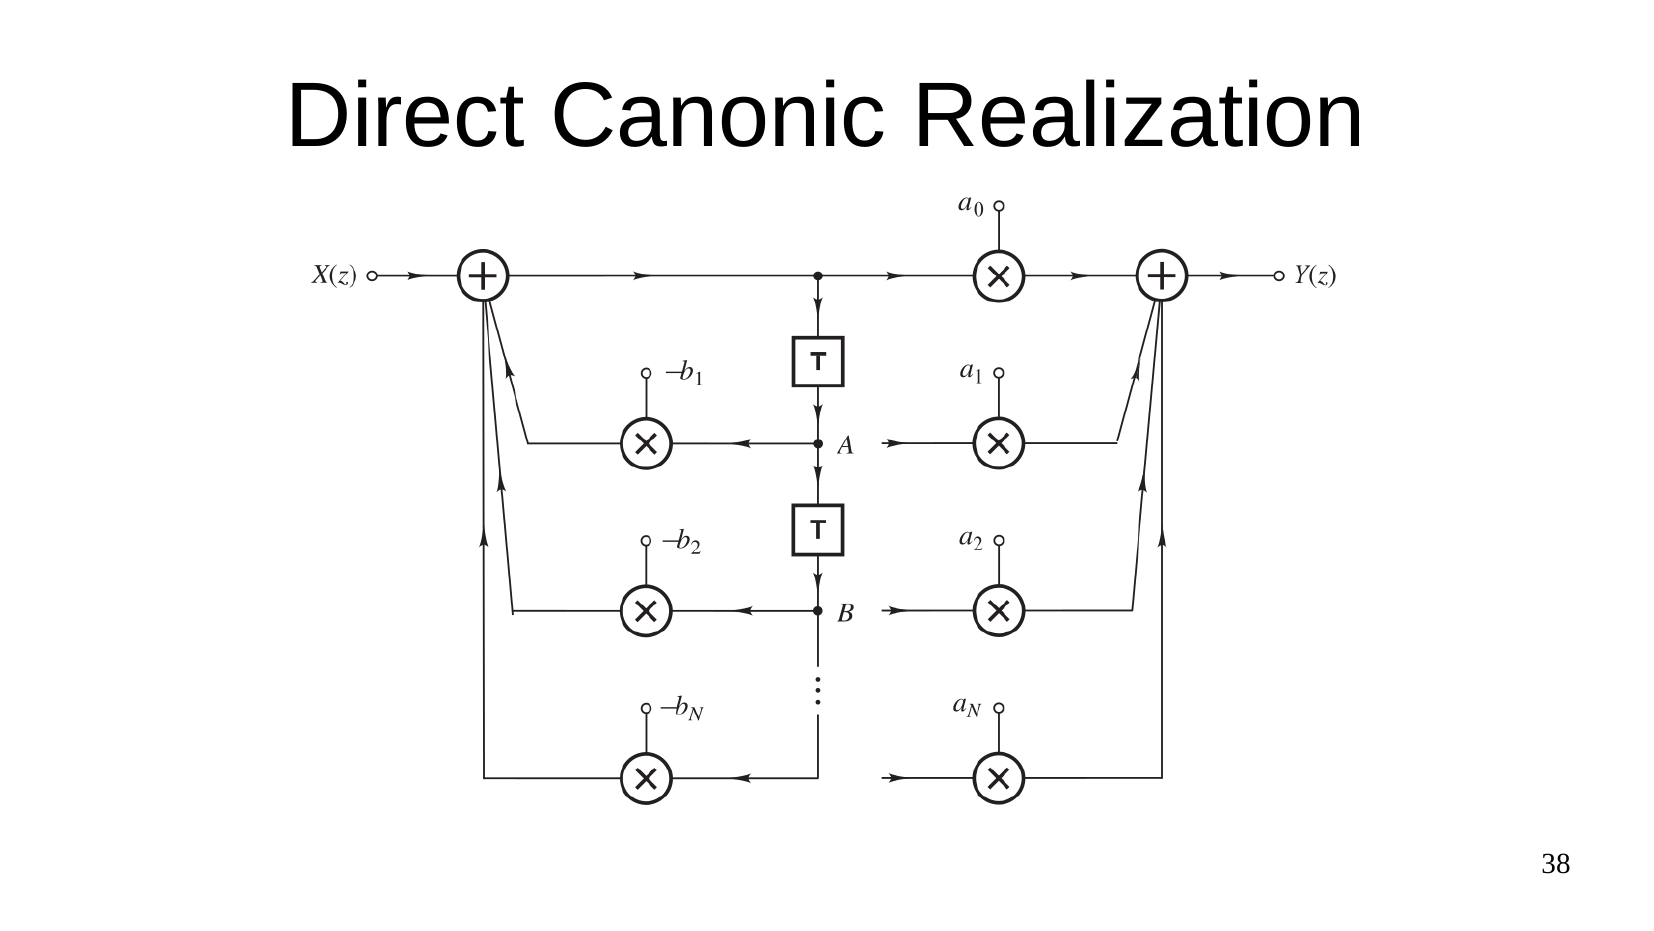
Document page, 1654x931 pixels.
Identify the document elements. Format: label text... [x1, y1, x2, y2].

title Direct Canonic Realization [82, 37, 1571, 193]
picture [300, 192, 1354, 852]
